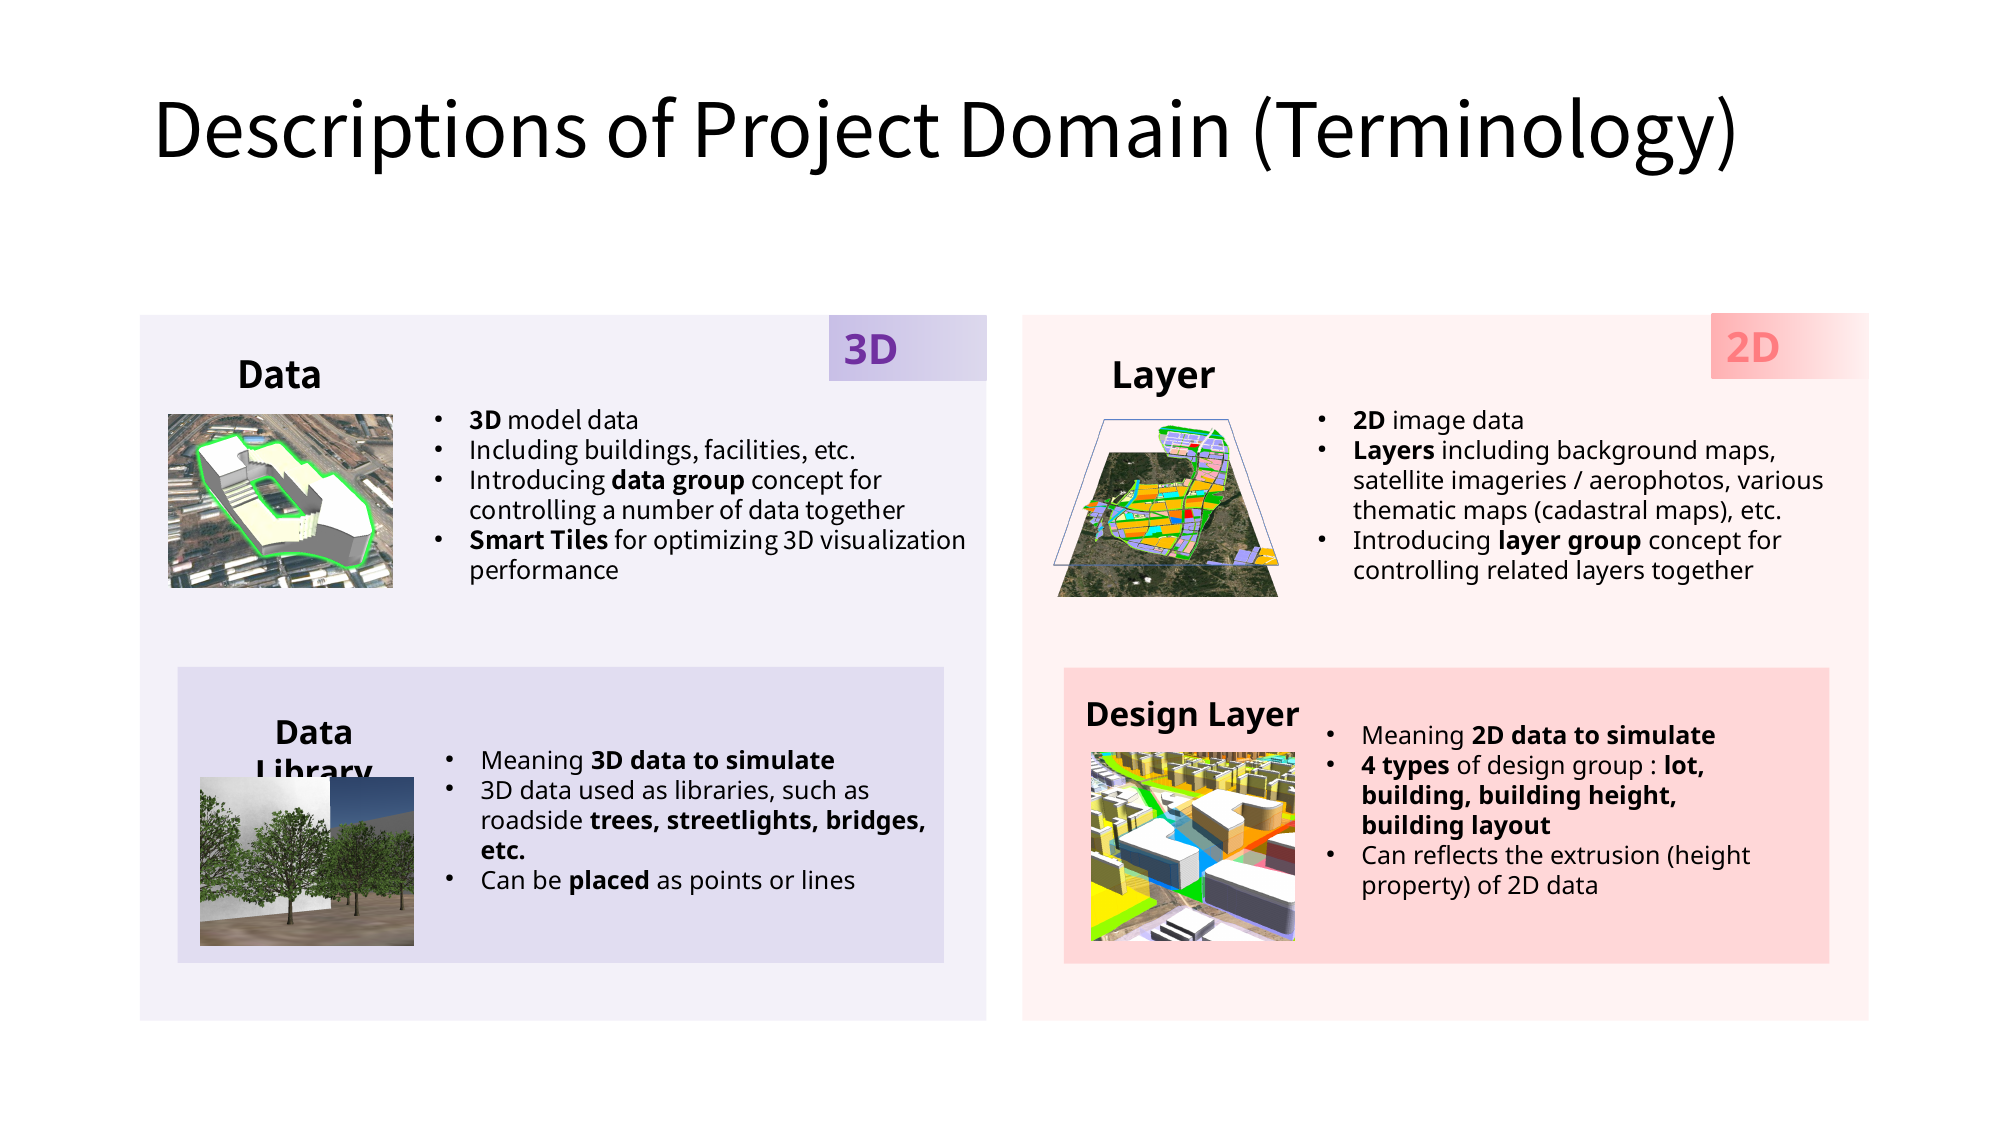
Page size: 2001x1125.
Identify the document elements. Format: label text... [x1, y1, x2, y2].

text_box [1022, 314, 1869, 1021]
text_box [139, 314, 987, 1021]
list 3D model data Including buildings, facilities, etc. Introducing data group concept for controlling a number of data together Smart Tiles for optimizing 3D visualization performance [419, 331, 986, 659]
picture [1053, 419, 1279, 597]
title Descriptions of Project Domain (Terminology) [137, 59, 1863, 207]
text_box Meaning 3D data to simulate 3D data used as libraries, such as roadside trees, streetlights, bridges, etc. Can be placed as points or lines [430, 689, 944, 950]
text_box 2D image data Layers including background maps, satellite imageries / aerophotos, various thematic maps (cadastral maps), etc. Introducing layer group concept for controlling related layers together [1302, 331, 1869, 659]
text_box 3D [829, 315, 987, 381]
picture [168, 414, 393, 588]
text_box Meaning 2D data to simulate 4 types of design group : lot, building, building height, building layout Can reflects the extrusion (height property) of 2D data [1311, 674, 1803, 946]
text_box 2D [1711, 313, 1869, 379]
text_box Design Layer [1047, 686, 1311, 742]
text_box Layer [1050, 344, 1277, 404]
text_box Data Library [197, 703, 430, 799]
text_box Data [166, 344, 394, 404]
picture [200, 777, 414, 946]
picture [1091, 752, 1295, 941]
